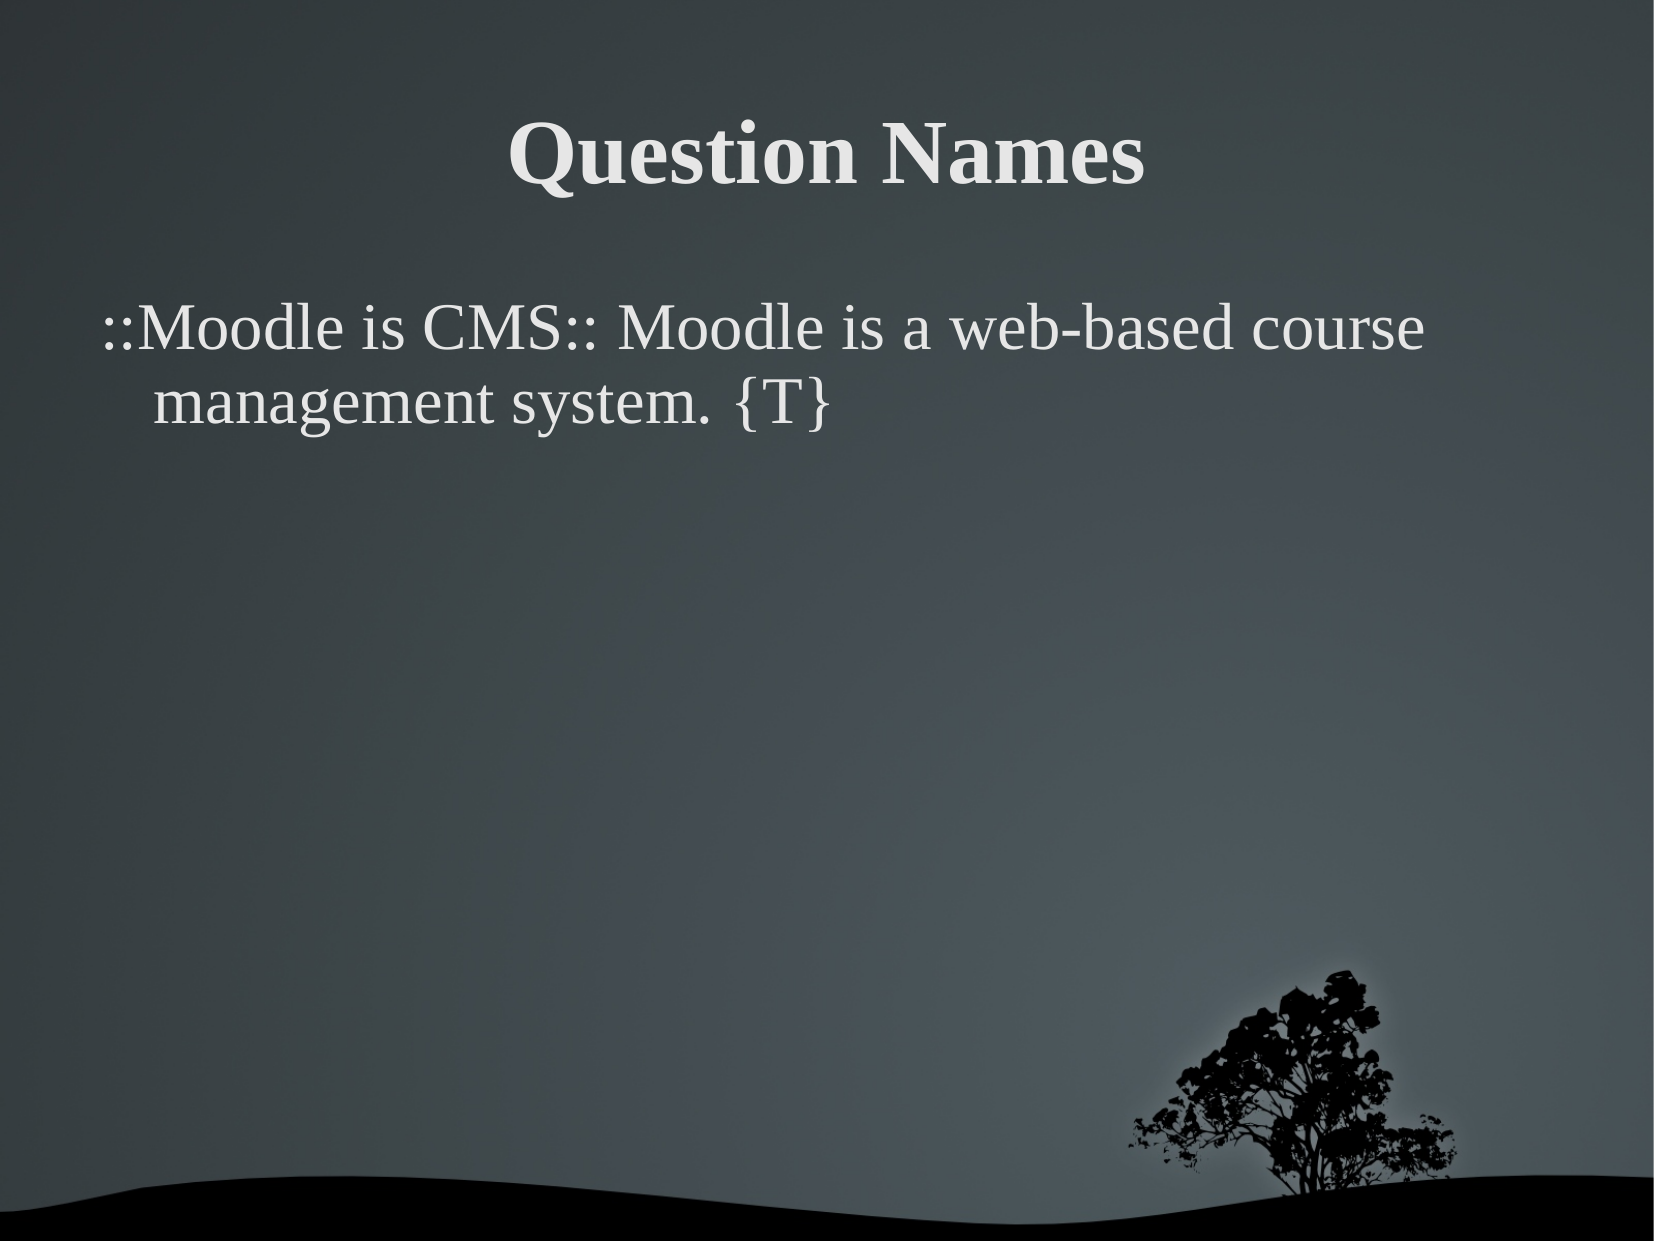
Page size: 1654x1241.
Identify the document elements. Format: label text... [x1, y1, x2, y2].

list ::Moodle is CMS:: Moodle is a web-based course management system. {T} [82, 290, 1571, 1094]
picture [0, 0, 1654, 1241]
title Question Names [82, 56, 1571, 250]
